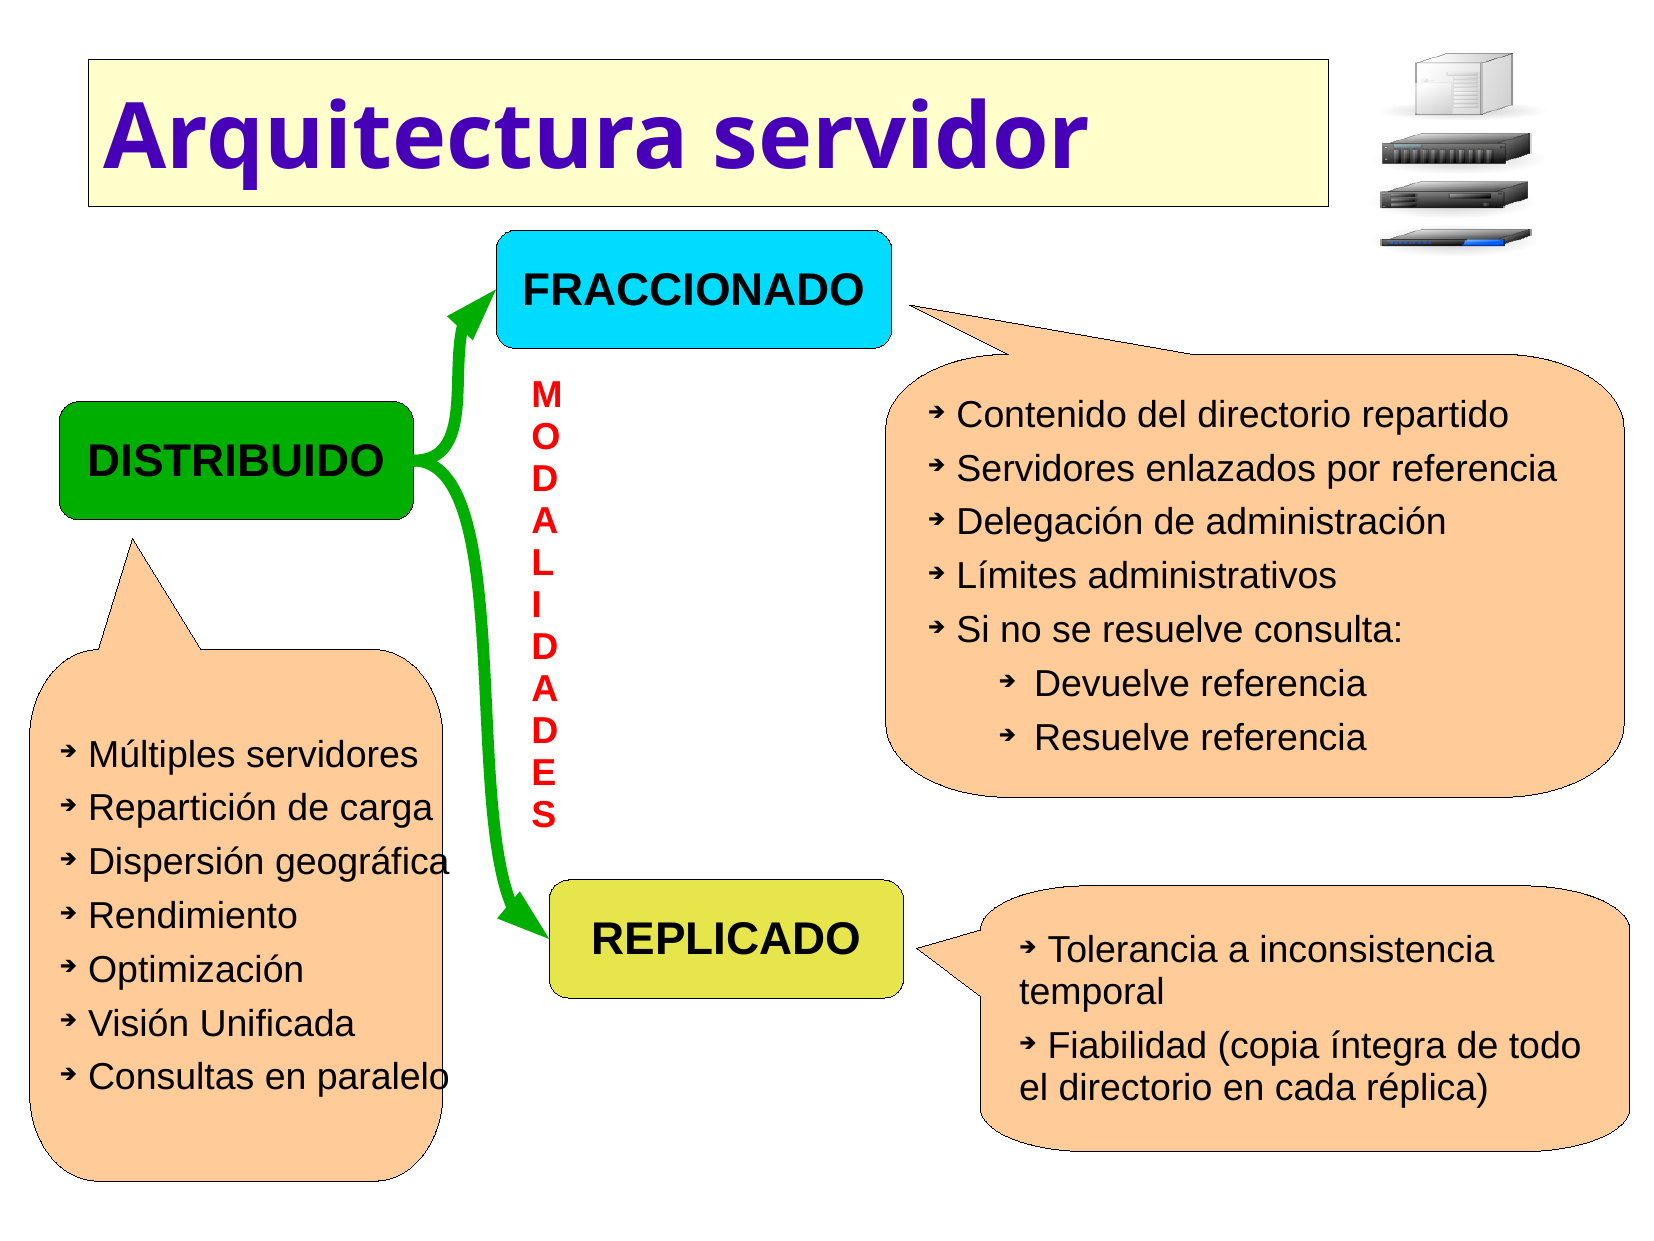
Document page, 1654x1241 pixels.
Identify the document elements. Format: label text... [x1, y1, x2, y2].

text_box DISTRIBUIDO [59, 401, 414, 520]
picture [1302, 29, 1625, 269]
text_box Arquitectura servidor [88, 59, 1302, 207]
text_box Contenido del directorio repartido Servidores enlazados por referencia Delegación de administración Límites administrativos Si no se resuelve consulta: Devuelve referencia Resuelve referencia [885, 305, 1625, 798]
text_box Tolerancia a inconsistencia temporal Fiabilidad (copia íntegra de todo el directorio en cada réplica) [916, 885, 1630, 1152]
text_box FRACCIONADO [496, 230, 892, 349]
text_box Múltiples servidores Repartición de carga Dispersión geográfica Rendimiento Optimización Visión Unificada Consultas en paralelo [29, 538, 443, 1182]
text_box REPLICADO [549, 879, 904, 999]
